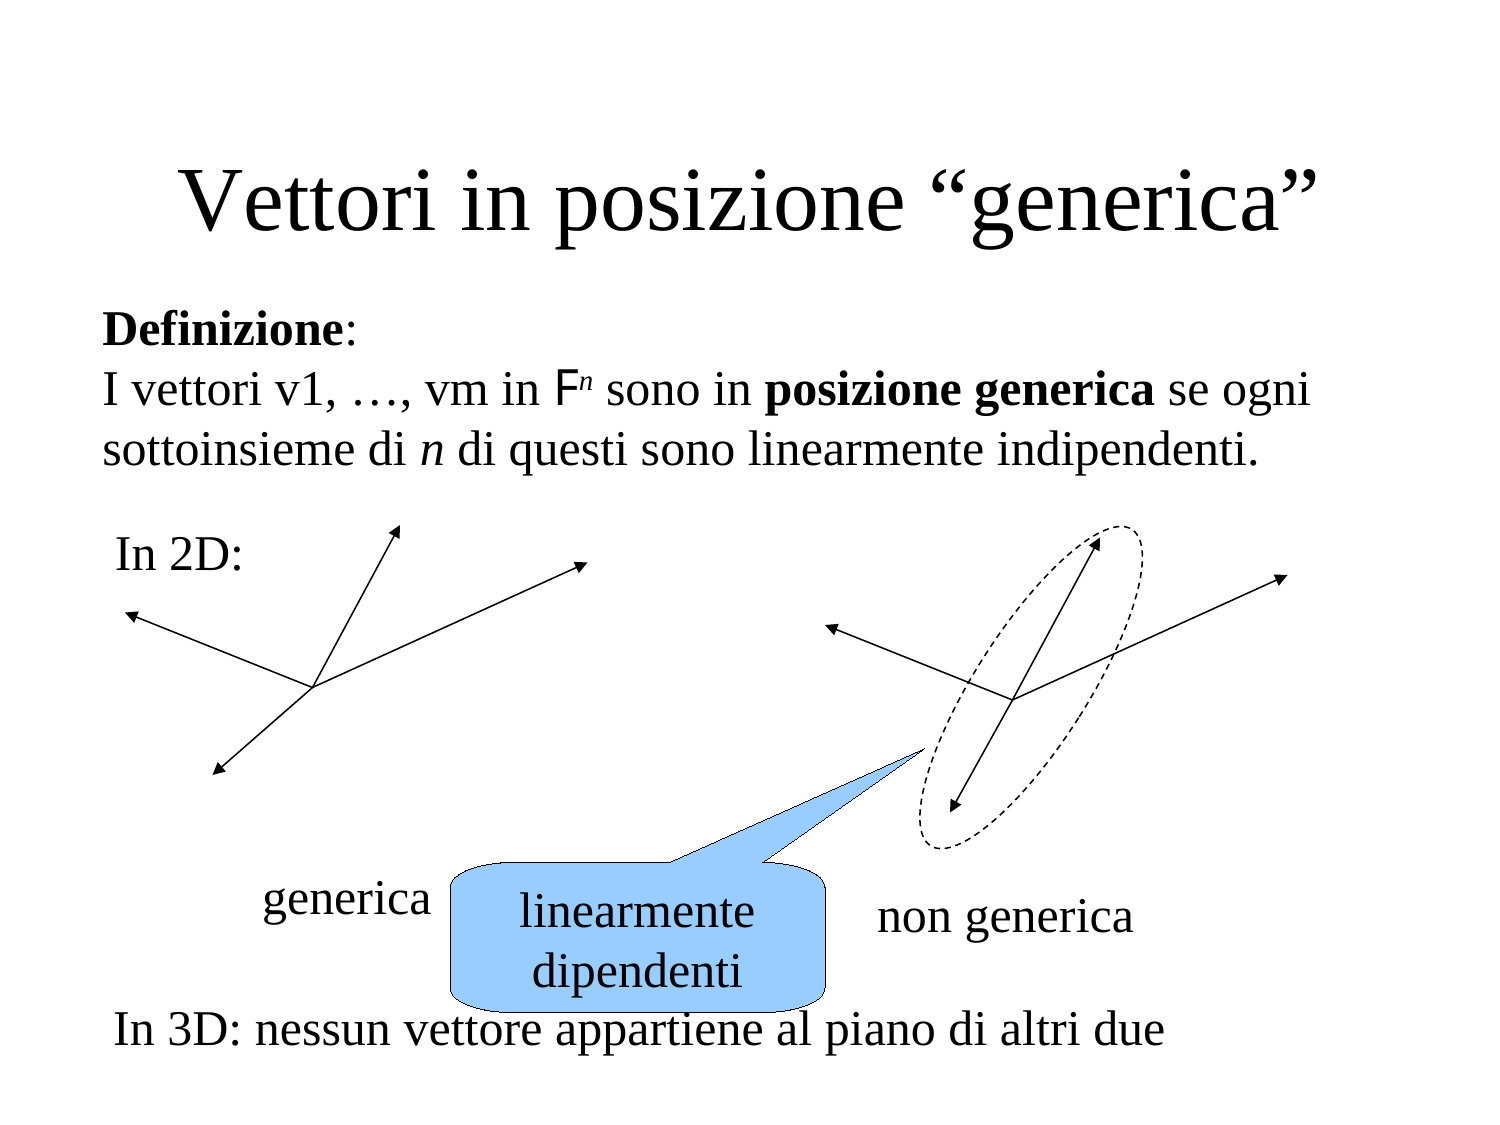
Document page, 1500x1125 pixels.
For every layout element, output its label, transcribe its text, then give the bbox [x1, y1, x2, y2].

text_box generica [247, 856, 447, 933]
title Vettori in posizione “generica” [112, 99, 1388, 287]
text_box non generica [862, 874, 1150, 951]
text_box Definizione: I vettori v1, …, vm in Fn sono in posizione generica se ogni sottoinsieme di n di questi sono linearmente indipendenti. [87, 287, 1413, 483]
text_box In 2D: [100, 512, 260, 588]
text_box In 3D: nessun vettore appartiene al piano di altri due [98, 987, 1182, 1063]
text_box linearmente dipendenti [450, 748, 925, 1013]
